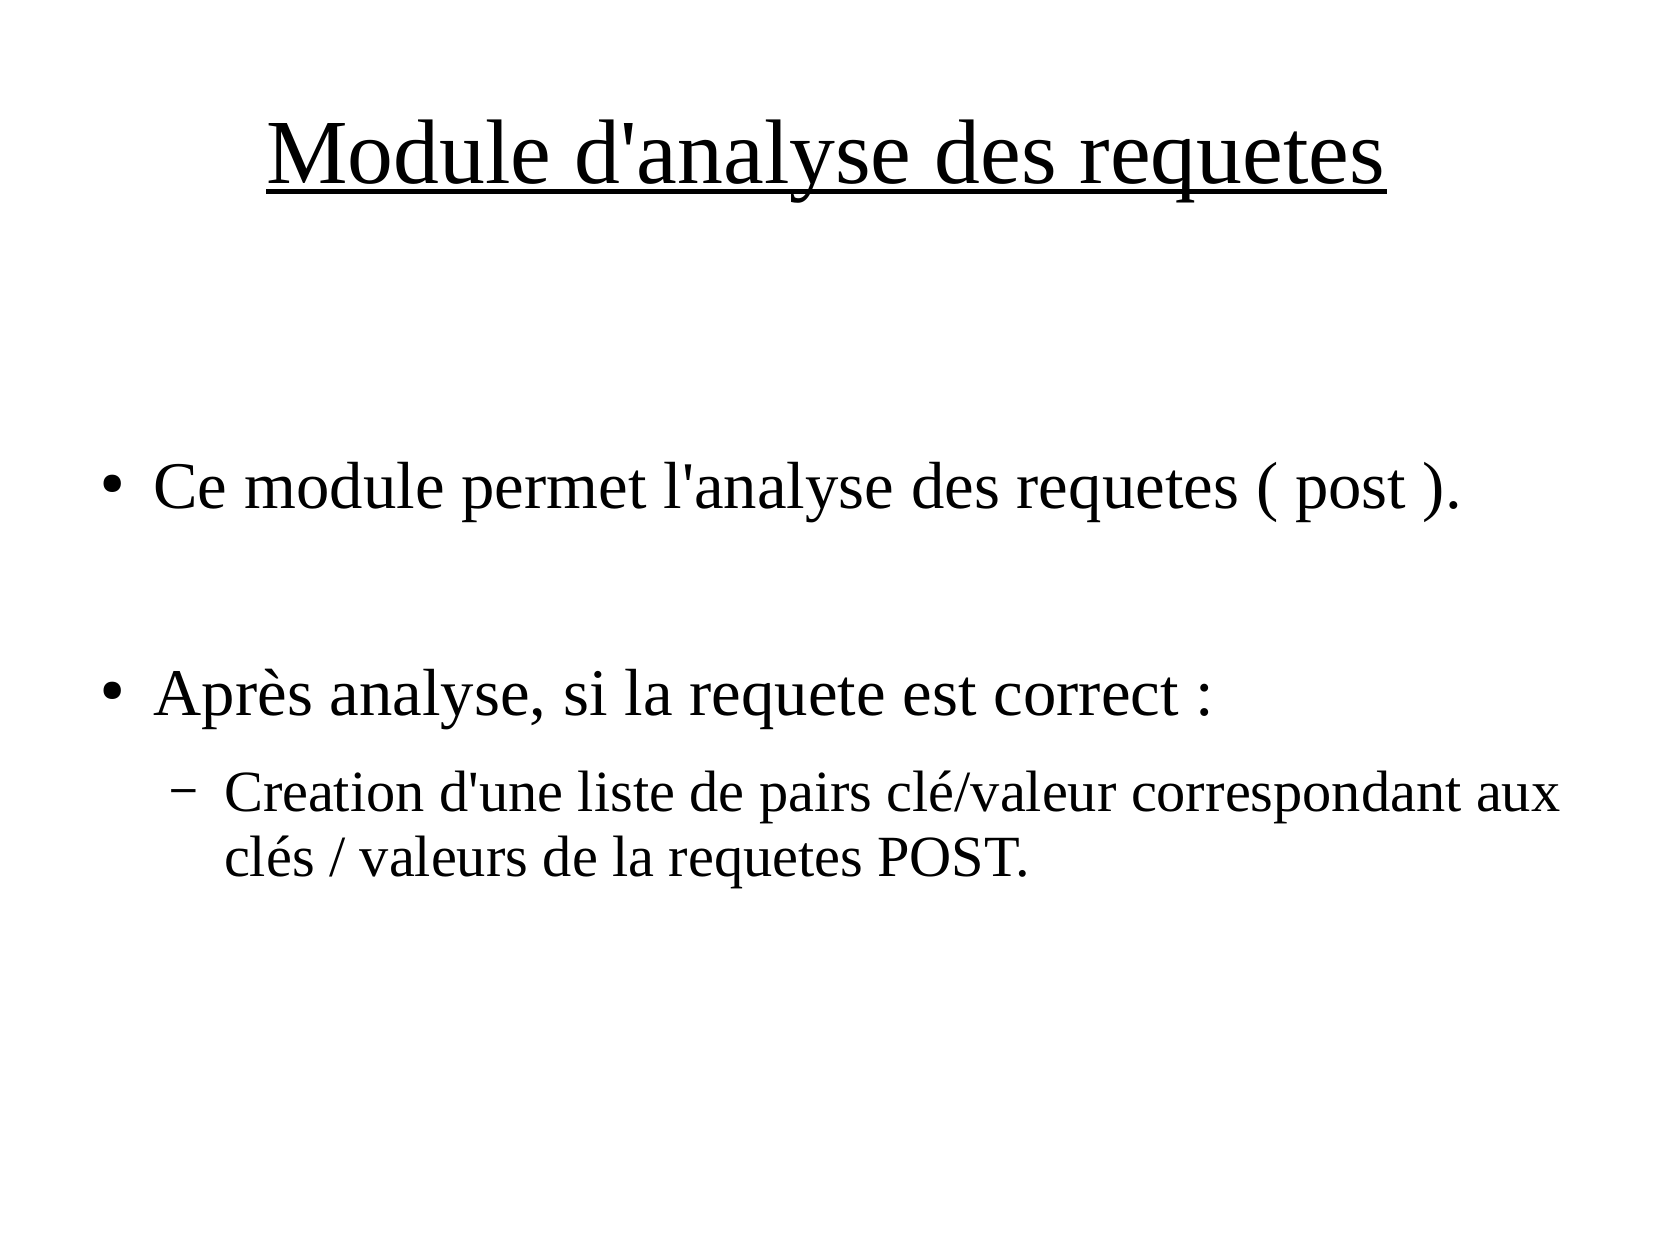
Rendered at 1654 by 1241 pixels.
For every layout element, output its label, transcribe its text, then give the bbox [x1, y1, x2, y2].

list Ce module permet l'analyse des requetes ( post ). Après analyse, si la requete est correct : Creation d'une liste de pairs clé/valeur correspondant aux clés / valeurs de la requetes POST. [82, 448, 1571, 1169]
title Module d'analyse des requetes [82, 49, 1571, 257]
